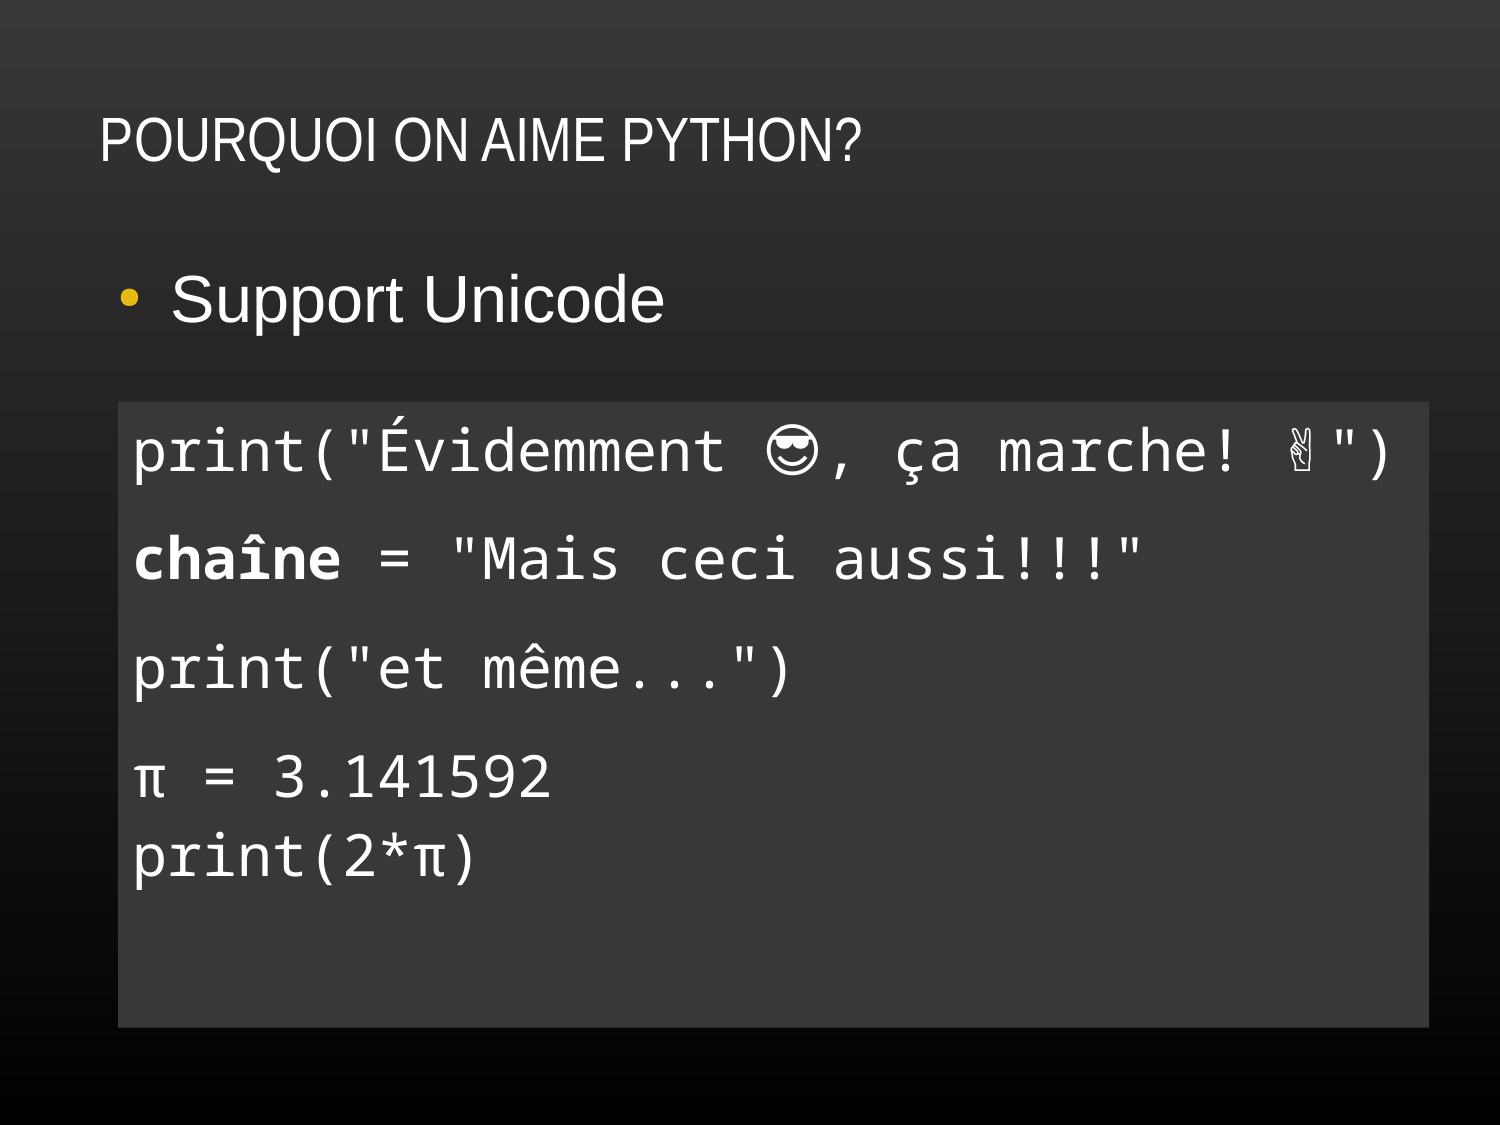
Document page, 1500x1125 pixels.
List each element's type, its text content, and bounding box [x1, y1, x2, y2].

list Support Unicode [99, 262, 1400, 1005]
title POurquoi on aime python? [99, 45, 1400, 233]
text_box print("Évidemment 😎, ça marche! ✌") chaîne = "Mais ceci aussi!!!" print("et même...") π = 3.141592 print(2*π) [118, 401, 1430, 1028]
